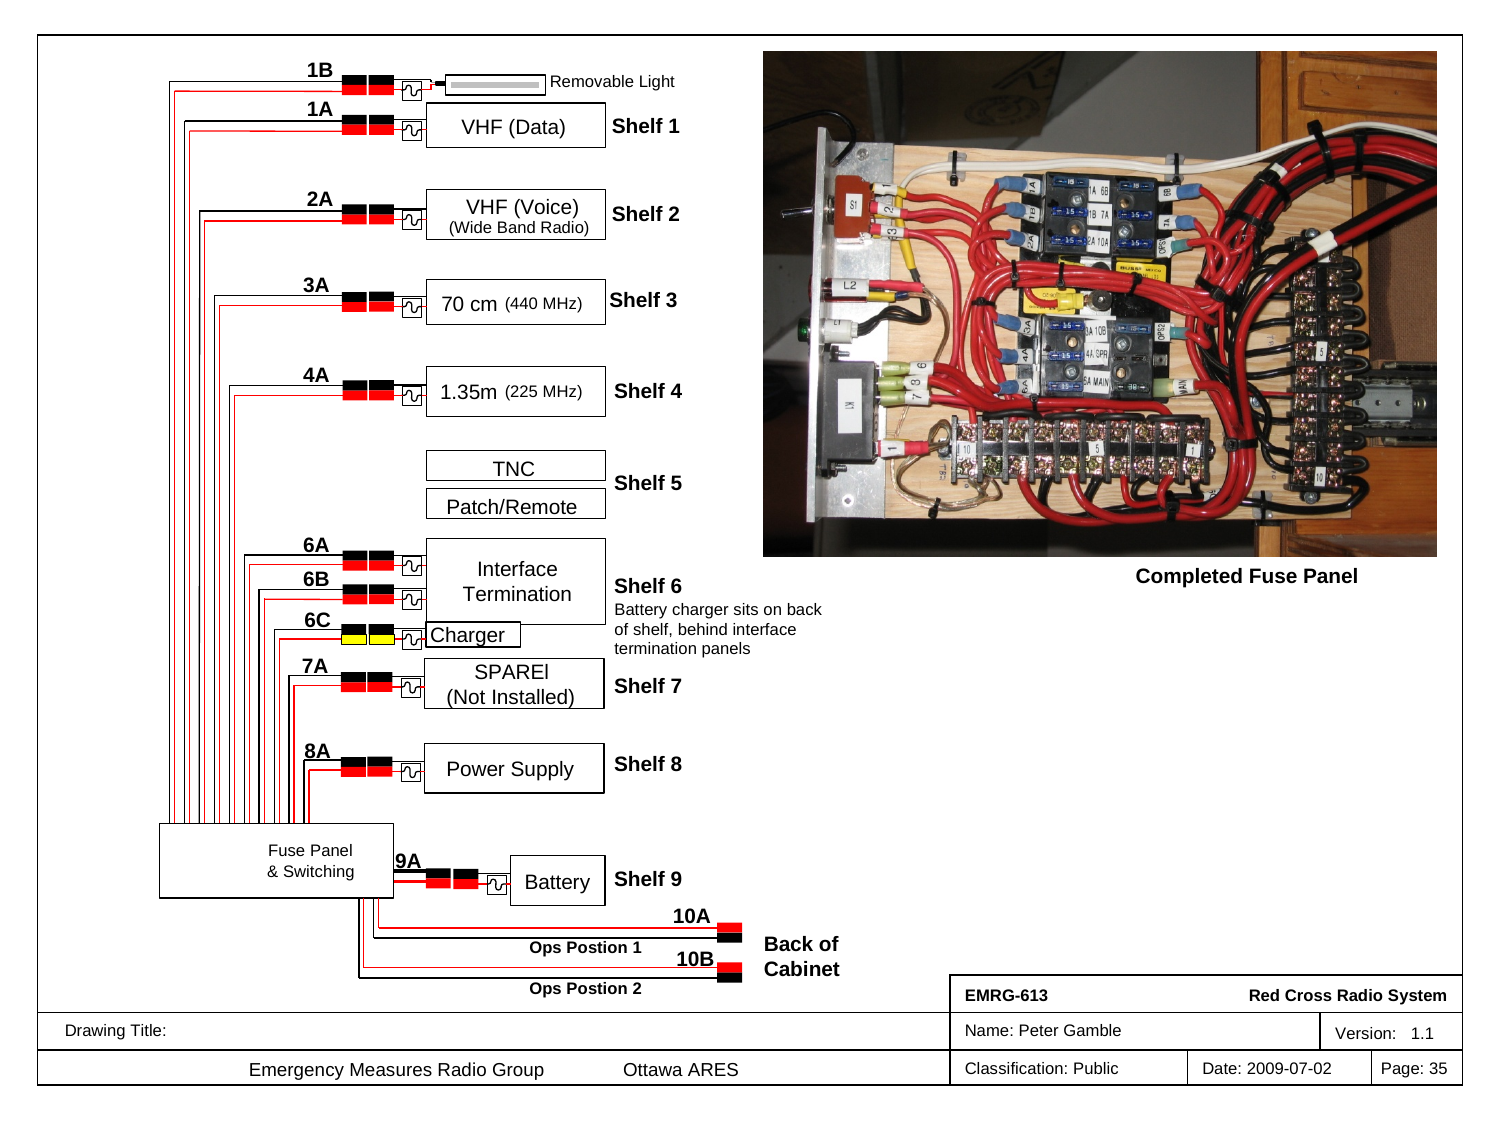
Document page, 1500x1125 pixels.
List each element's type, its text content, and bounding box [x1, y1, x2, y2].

text_box [342, 635, 366, 644]
text_box 10A [672, 902, 711, 928]
text_box [717, 962, 743, 983]
text_box [427, 489, 605, 518]
text_box SPAREl [474, 658, 549, 683]
text_box 9A [395, 848, 422, 874]
text_box [425, 659, 474, 708]
text_box [342, 550, 368, 571]
text_box Shelf 3 [609, 286, 678, 312]
text_box 2A [306, 185, 334, 211]
text_box Patch/Remote [446, 493, 578, 519]
text_box [367, 756, 393, 777]
text_box Battery [524, 868, 591, 894]
text_box TNC [492, 455, 536, 482]
text_box [427, 367, 605, 416]
text_box Completed Fuse Panel [1120, 557, 1374, 596]
text_box 10B [676, 945, 715, 971]
text_box VHF (Data) [461, 113, 567, 139]
text_box [340, 757, 366, 777]
text_box [427, 539, 605, 624]
text_box Shelf 2 [611, 200, 680, 226]
text_box [425, 744, 603, 792]
text_box [341, 75, 367, 96]
text_box [427, 280, 605, 324]
text_box [717, 922, 743, 943]
text_box [370, 635, 394, 644]
text_box [342, 584, 368, 605]
text_box Termination [462, 580, 573, 606]
text_box [341, 204, 367, 225]
text_box (Not Installed) [446, 683, 576, 709]
picture [763, 51, 1437, 557]
text_box 1.35m [439, 378, 504, 404]
text_box [342, 380, 368, 401]
text_box Removable Light [549, 71, 676, 92]
text_box [341, 292, 367, 312]
text_box [368, 624, 394, 644]
text_box [427, 451, 605, 480]
text_box Back of [763, 930, 839, 955]
text_box [427, 190, 605, 239]
text_box (440 MHz) [504, 292, 583, 313]
text_box [446, 76, 545, 94]
text_box & Switching [266, 860, 355, 881]
text_box [341, 624, 367, 634]
text_box Cabinet [763, 955, 841, 981]
text_box [549, 659, 603, 708]
text_box [369, 204, 394, 225]
text_box [340, 672, 366, 693]
text_box 6B [303, 565, 330, 591]
text_box Page: <number> [1362, 1049, 1463, 1086]
text_box [511, 856, 604, 905]
text_box Shelf 9 [614, 865, 683, 891]
text_box 7A [301, 652, 329, 678]
text_box [367, 672, 393, 692]
text_box [160, 824, 393, 897]
text_box 1B [306, 56, 334, 82]
text_box [427, 104, 605, 147]
text_box 3A [303, 271, 330, 297]
text_box Ops Postion 1 [529, 936, 643, 957]
text_box 8A [304, 737, 332, 763]
text_box (225 MHz) [504, 381, 583, 402]
text_box Ops Postion 2 [529, 977, 643, 998]
text_box 6C [304, 606, 332, 632]
text_box 6A [303, 531, 330, 557]
text_box Shelf 1 [611, 112, 680, 138]
text_box (Wide Band Radio) [448, 216, 590, 237]
text_box 4A [303, 361, 330, 387]
text_box [453, 868, 479, 890]
text_box Interface [477, 555, 558, 580]
text_box Shelf 7 [614, 672, 683, 698]
text_box Fuse Panel [268, 839, 354, 860]
text_box Shelf 6 [614, 572, 683, 598]
text_box Power Supply [446, 755, 575, 782]
text_box [369, 584, 394, 605]
text_box Charger [430, 621, 506, 647]
text_box Shelf 4 [614, 377, 683, 403]
text_box [341, 114, 367, 135]
text_box [369, 291, 394, 312]
text_box [506, 623, 520, 646]
text_box Battery charger sits on back of shelf, behind interface termination panels [614, 598, 831, 659]
text_box [425, 868, 451, 889]
text_box [369, 380, 394, 401]
text_box Shelf 5 [614, 469, 683, 495]
text_box Shelf 8 [614, 751, 683, 777]
text_box 1A [306, 96, 334, 122]
text_box Emergency Measures Radio Group Ottawa ARES [50, 1049, 938, 1086]
text_box [369, 114, 394, 135]
text_box VHF (Voice) [466, 193, 580, 216]
text_box [369, 550, 394, 571]
text_box [368, 75, 394, 96]
text_box 70 cm [441, 290, 504, 316]
